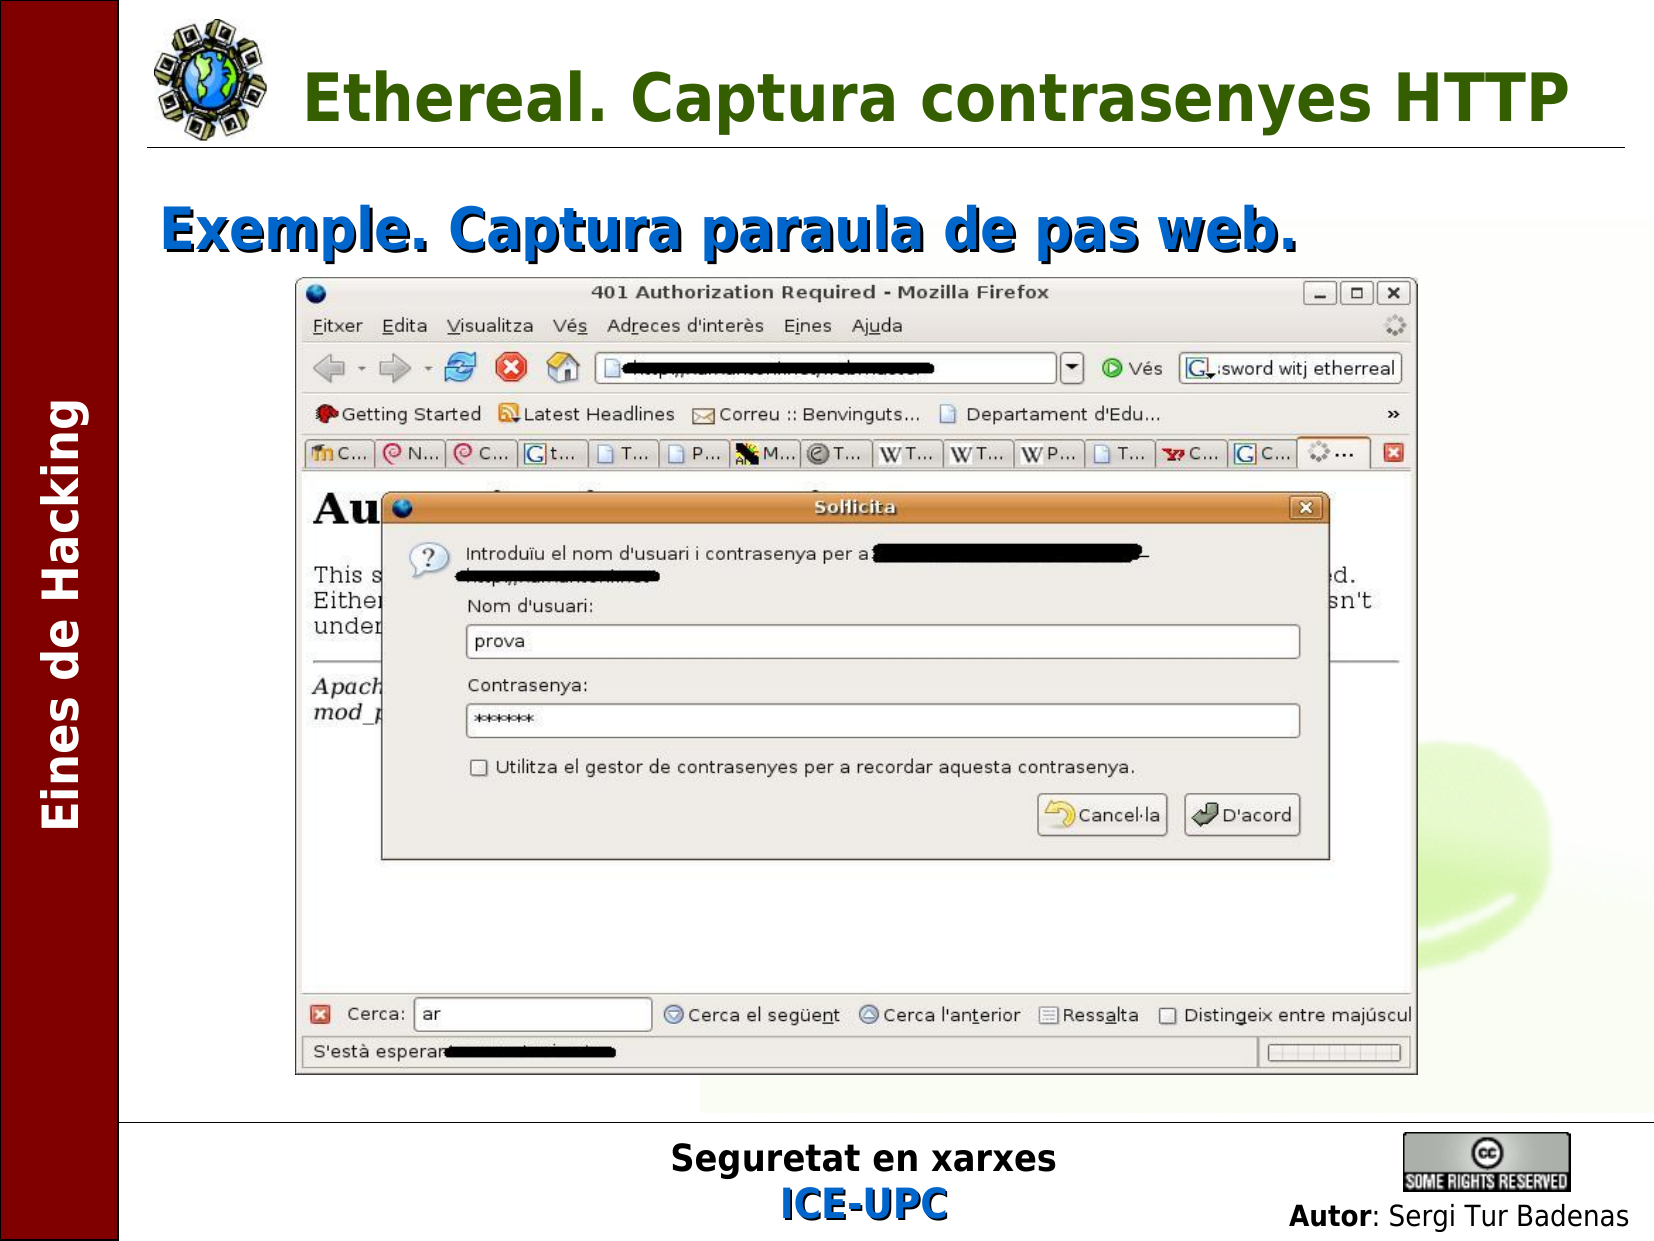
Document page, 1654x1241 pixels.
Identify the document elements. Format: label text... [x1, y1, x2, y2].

picture [154, 19, 268, 142]
list Exemple. Captura paraula de pas web. [141, 195, 1630, 1046]
title Ethereal. Captura contrasenyes HTTP [255, 49, 1619, 148]
picture [295, 217, 1654, 1113]
picture [1403, 1132, 1571, 1192]
